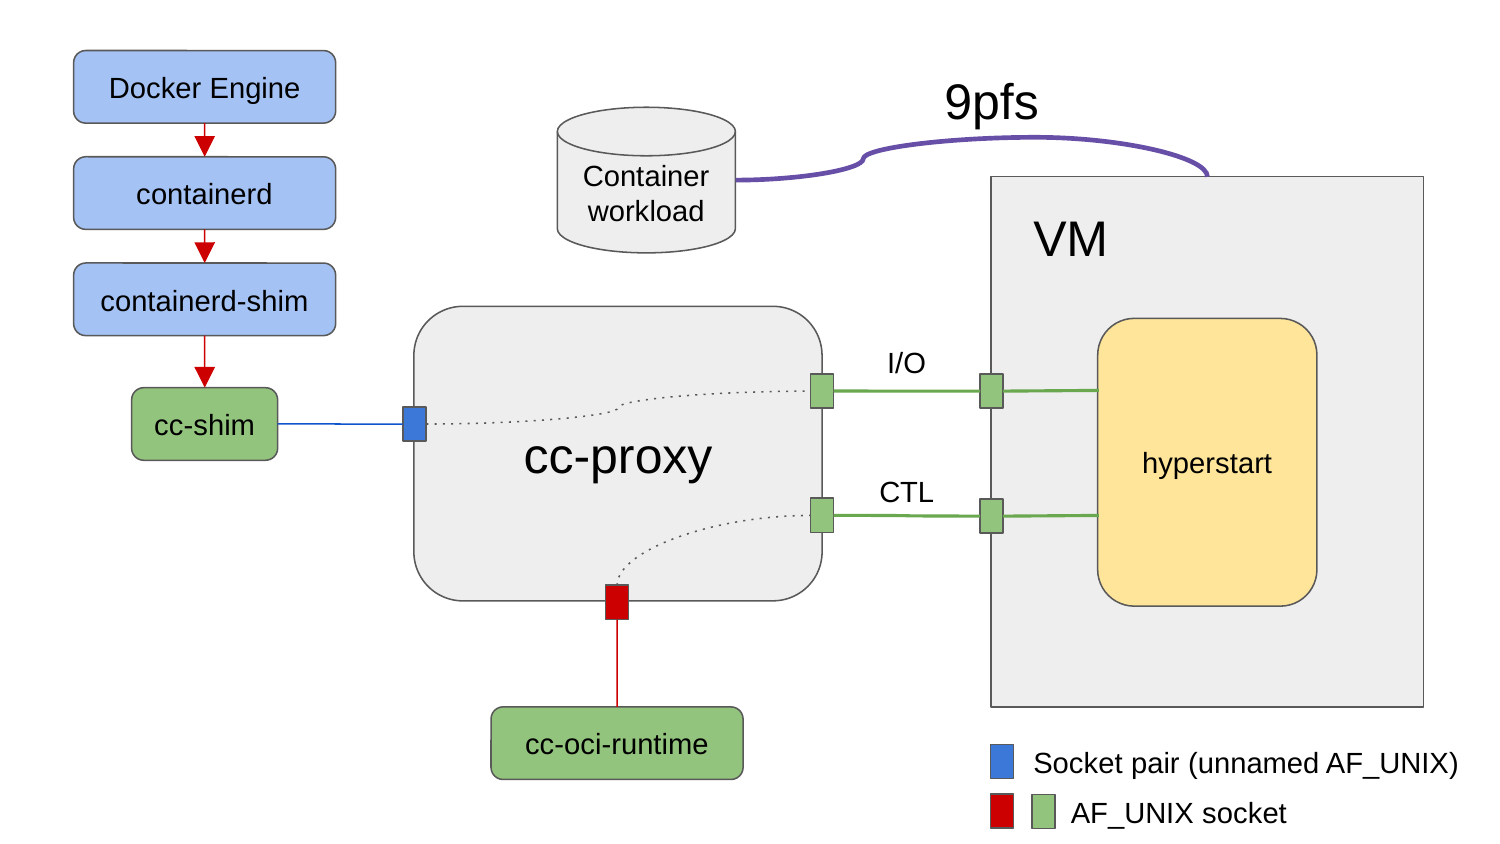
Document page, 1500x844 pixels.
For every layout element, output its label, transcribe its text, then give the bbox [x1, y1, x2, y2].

text_box hyperstart [1097, 318, 1317, 607]
text_box cc-oci-runtime [490, 706, 744, 780]
text_box Docker Engine [73, 50, 336, 124]
text_box containerd [73, 156, 336, 230]
text_box [810, 498, 834, 533]
text_box [605, 585, 629, 620]
text_box containerd-shim [73, 262, 336, 336]
text_box [810, 373, 834, 409]
text_box cc-shim [131, 387, 278, 461]
text_box Container workload [557, 107, 736, 253]
text_box [990, 793, 1014, 829]
text_box VM [1018, 191, 1197, 273]
text_box 9pfs [980, 96, 993, 116]
text_box [990, 744, 1014, 779]
text_box CTL [845, 458, 968, 509]
text_box [402, 406, 427, 442]
text_box Socket pair (unnamed AF_UNIX) [1018, 729, 1491, 794]
text_box cc-proxy [413, 306, 823, 601]
text_box AF_UNIX socket [1055, 779, 1411, 844]
text_box 9pfs [871, 73, 1112, 126]
text_box [1031, 794, 1056, 829]
text_box [979, 176, 1424, 707]
text_box I/O [845, 329, 968, 381]
